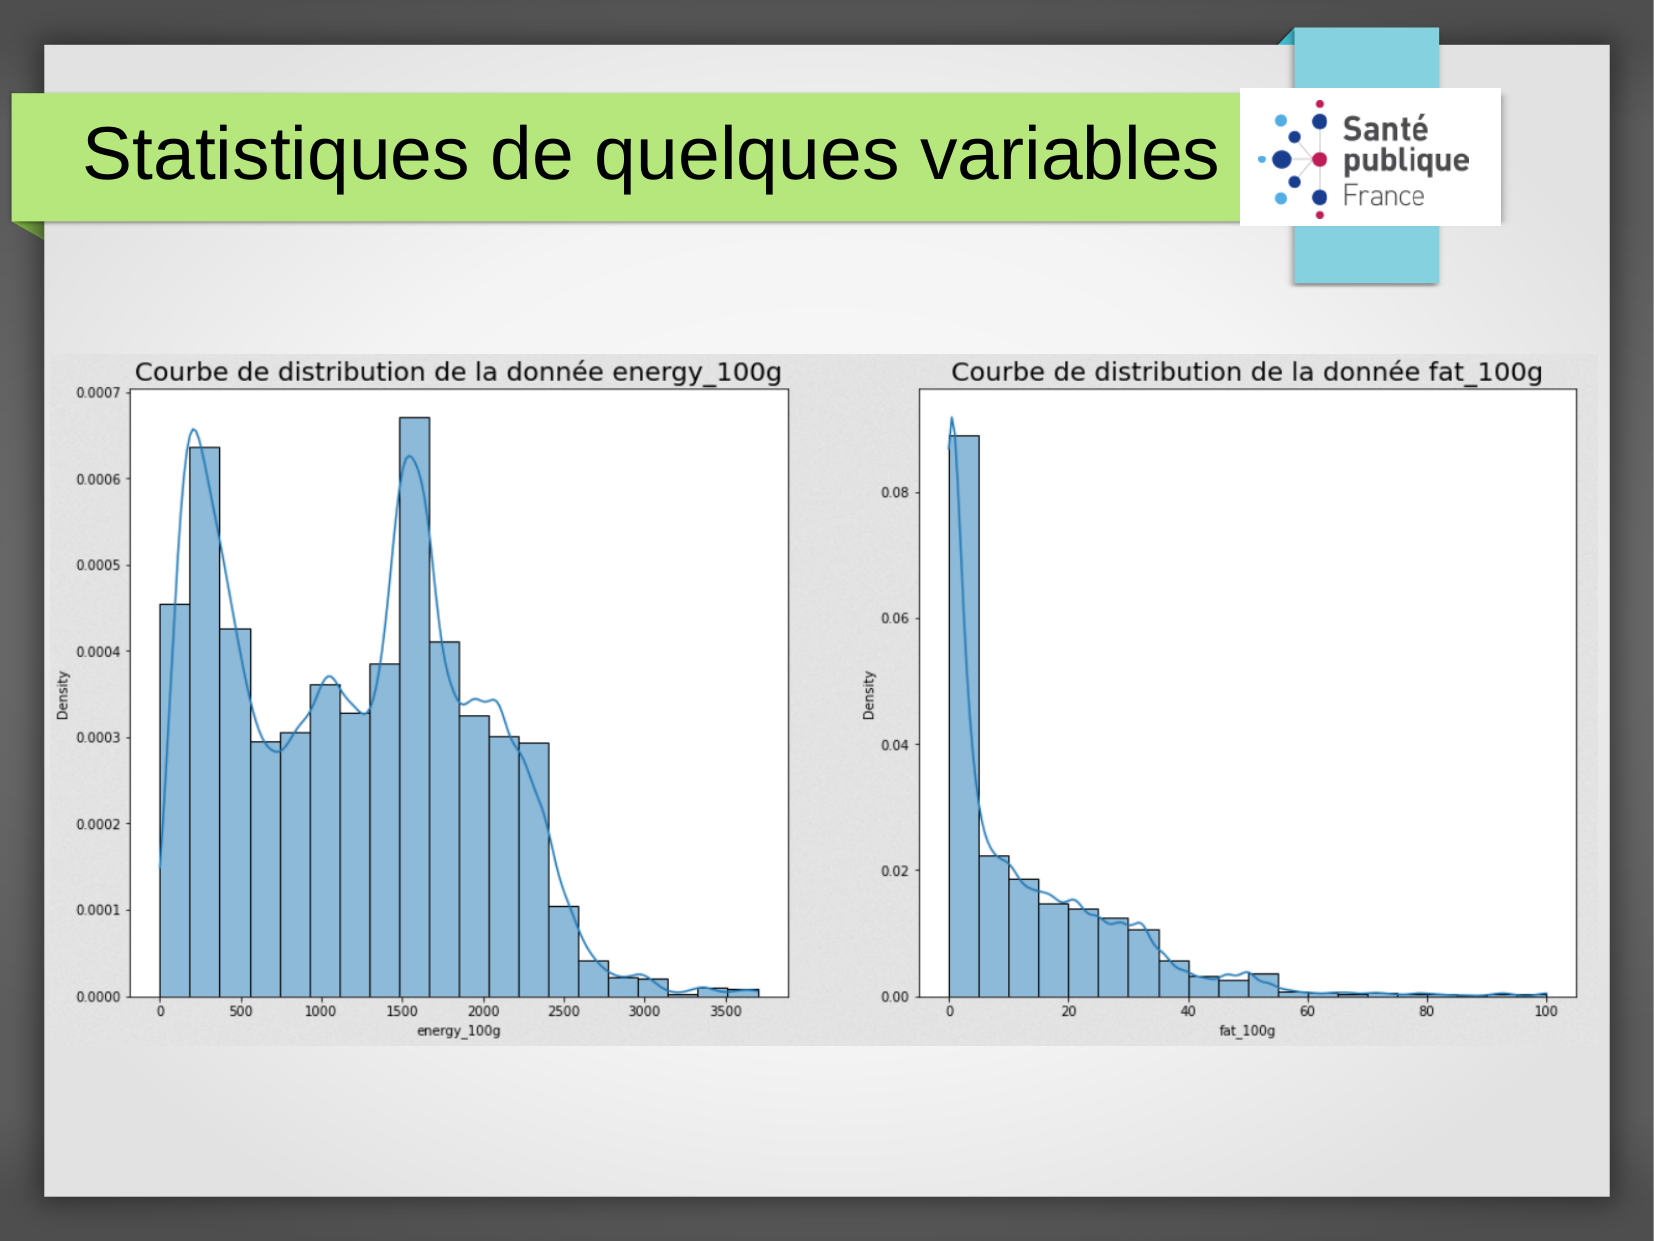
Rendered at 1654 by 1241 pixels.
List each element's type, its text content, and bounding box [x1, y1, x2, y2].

picture [0, 0, 1654, 1241]
title Statistiques de quelques variables [82, 94, 1240, 213]
